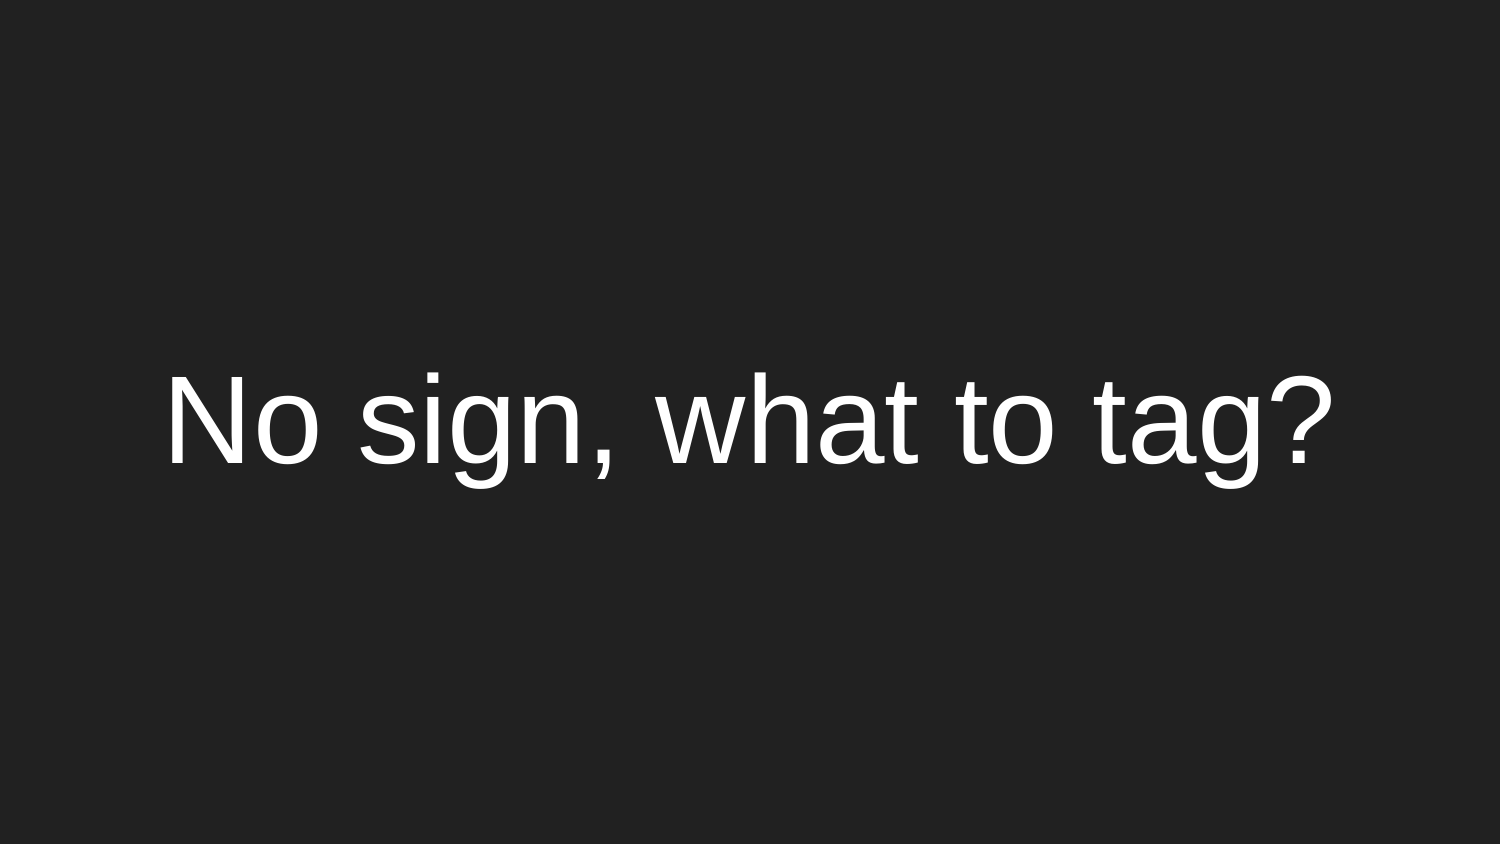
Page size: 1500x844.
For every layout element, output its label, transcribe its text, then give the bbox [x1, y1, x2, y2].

title No sign, what to tag? [51, 72, 1449, 755]
